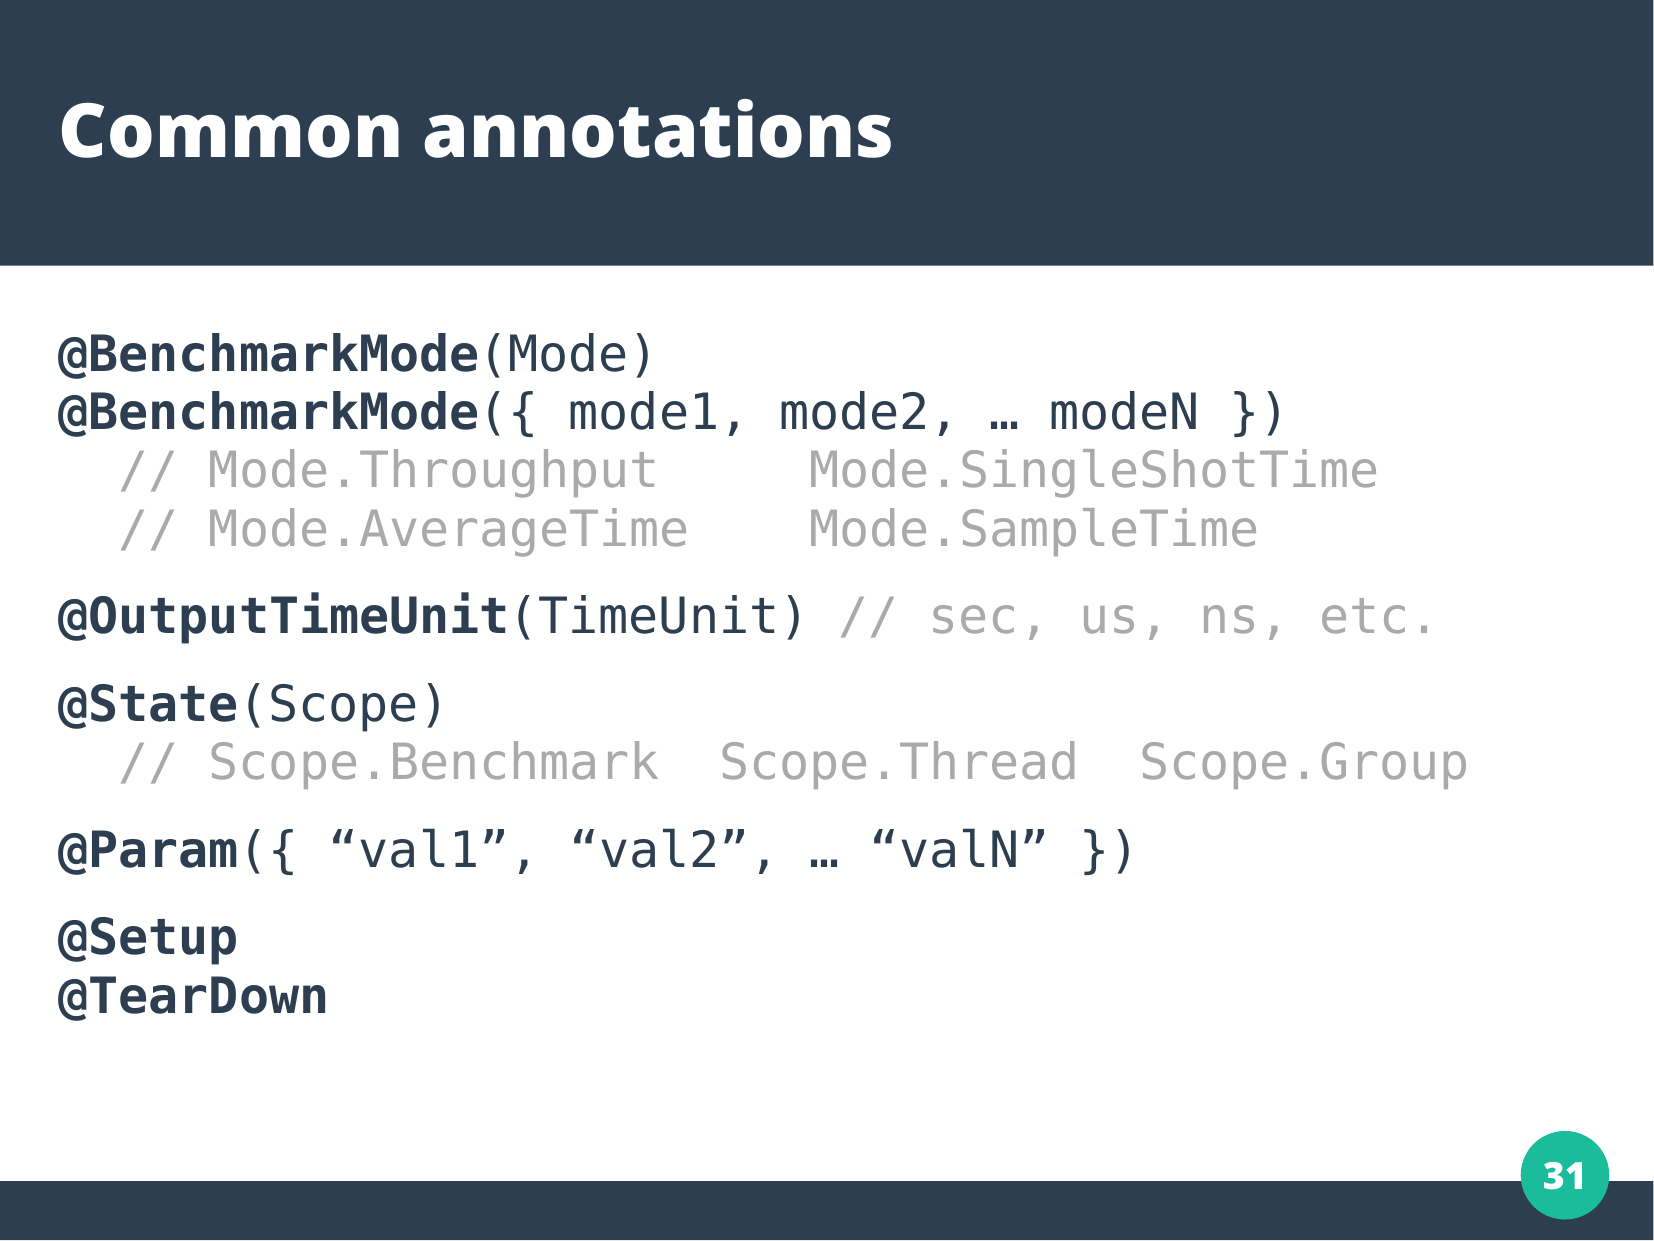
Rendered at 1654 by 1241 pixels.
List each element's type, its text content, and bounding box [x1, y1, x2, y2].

title Common annotations [59, 56, 1595, 200]
list @BenchmarkMode(Mode) @BenchmarkMode({ mode1, mode2, … modeN }) // Mode.Throughput Mode.SingleShotTime // Mode.AverageTime Mode.SampleTime @OutputTimeUnit(TimeUnit) // sec, us, ns, etc. @State(Scope) // Scope.Benchmark Scope.Thread Scope.Group @Param({ “val1”, “val2”, … “valN” }) @Setup @TearDown [59, 324, 1595, 1152]
